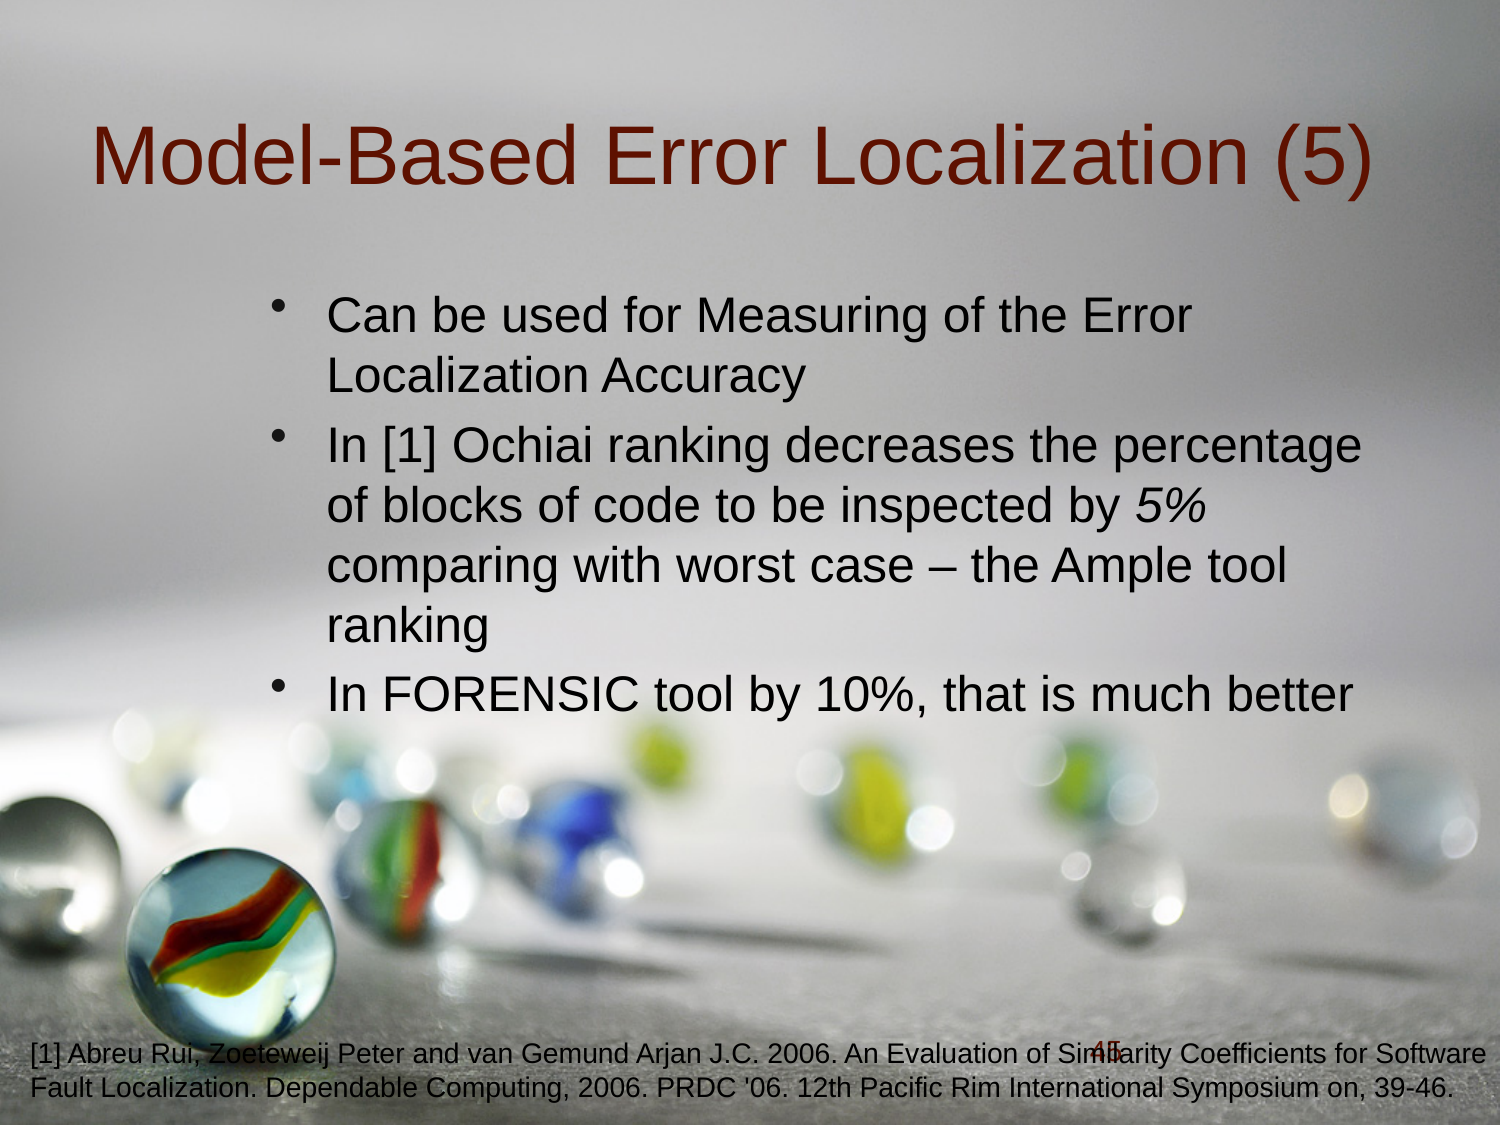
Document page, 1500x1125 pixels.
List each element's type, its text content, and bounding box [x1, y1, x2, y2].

list Can be used for Measuring of the Error Localization Accuracy In [1] Ochiai ranking decreases the percentage of blocks of code to be inspected by 5% comparing with worst case – the Ample tool ranking In FORENSIC tool by 10%, that is much better [255, 274, 1425, 1035]
picture [0, 0, 1500, 1125]
text_box [1] Abreu Rui, Zoeteweij Peter and van Gemund Arjan J.C. 2006. An Evaluation of Similarity Coefficients for Software Fault Localization. Dependable Computing, 2006. PRDC '06. 12th Pacific Rim International Symposium on, 39-46. [30, 1035, 1495, 1125]
title Model-Based Error Localization (5) [75, 57, 1425, 245]
